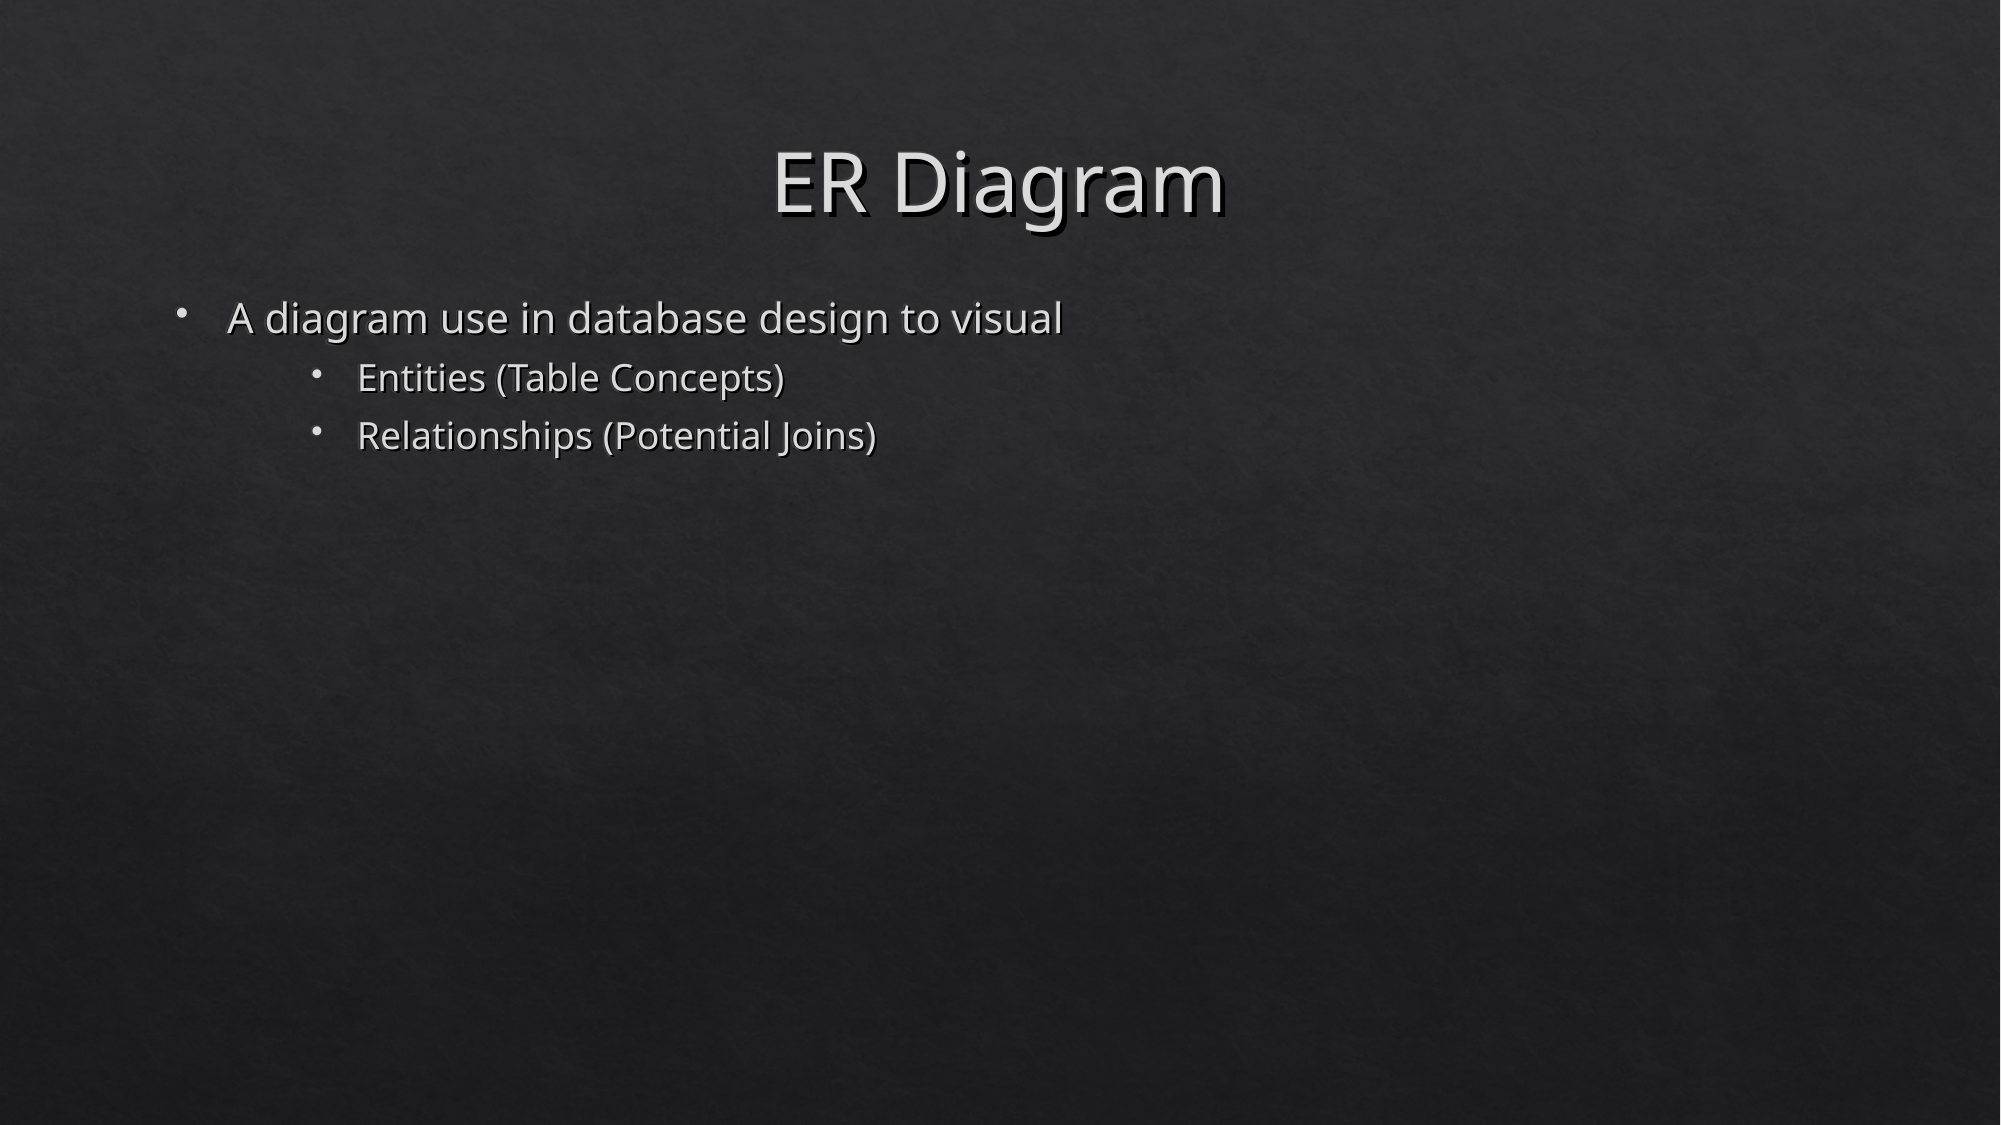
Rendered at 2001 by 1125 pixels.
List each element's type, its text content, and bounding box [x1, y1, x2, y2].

list A diagram use in database design to visual Entities (Table Concepts) Relationships (Potential Joins) [149, 284, 1849, 950]
title ER Diagram [149, 99, 1849, 260]
